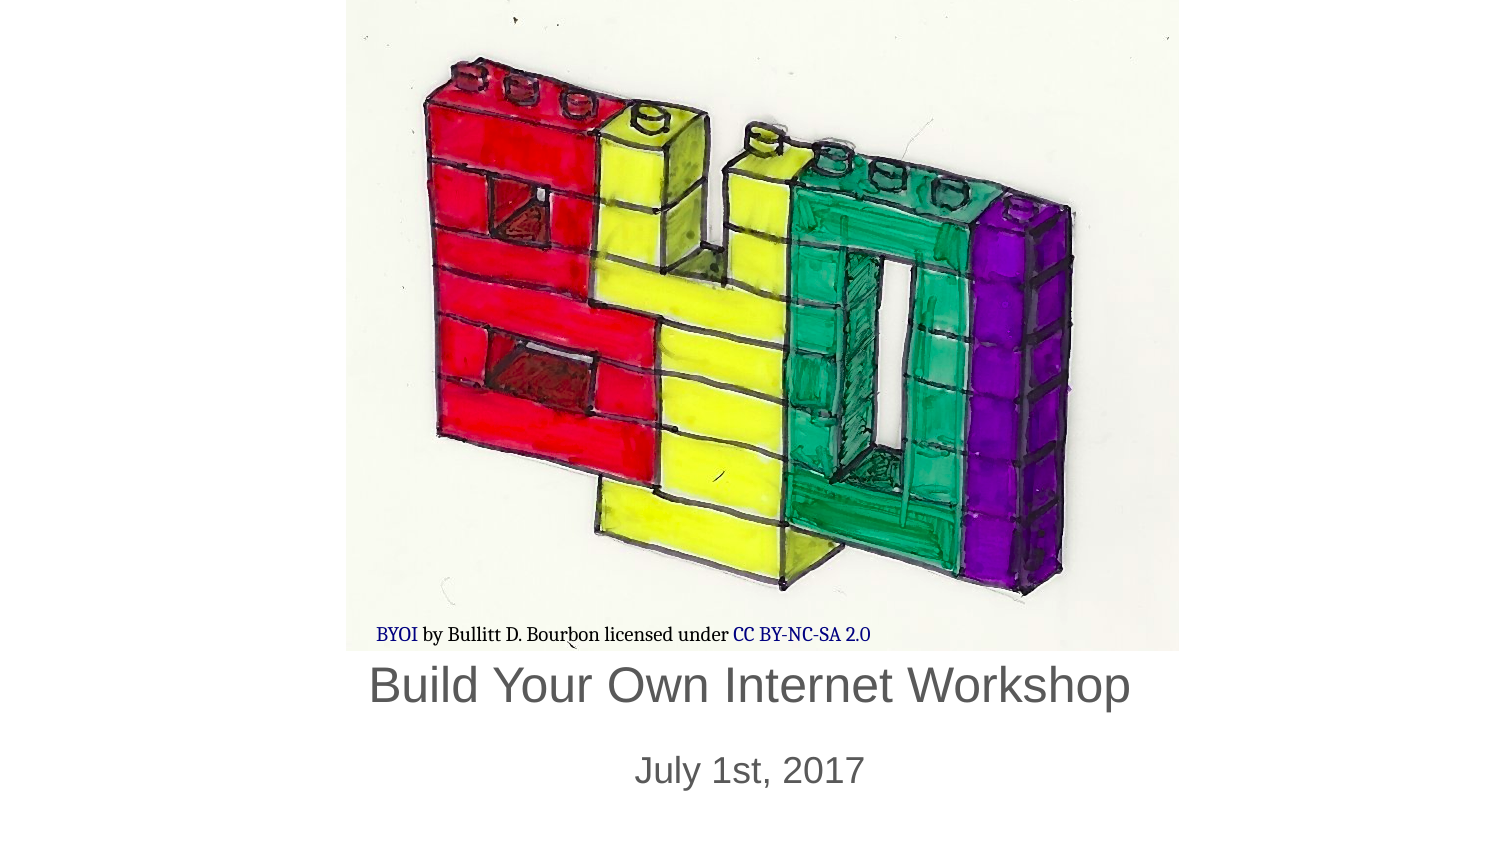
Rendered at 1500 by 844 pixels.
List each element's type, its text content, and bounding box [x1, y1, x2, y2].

text_box BYOI by Bullitt D. Bourbon licensed under CC BY-NC-SA 2.0 [361, 615, 1354, 674]
list Build Your Own Internet Workshop July 1st, 2017 [333, 637, 1167, 768]
picture [346, 0, 1179, 651]
